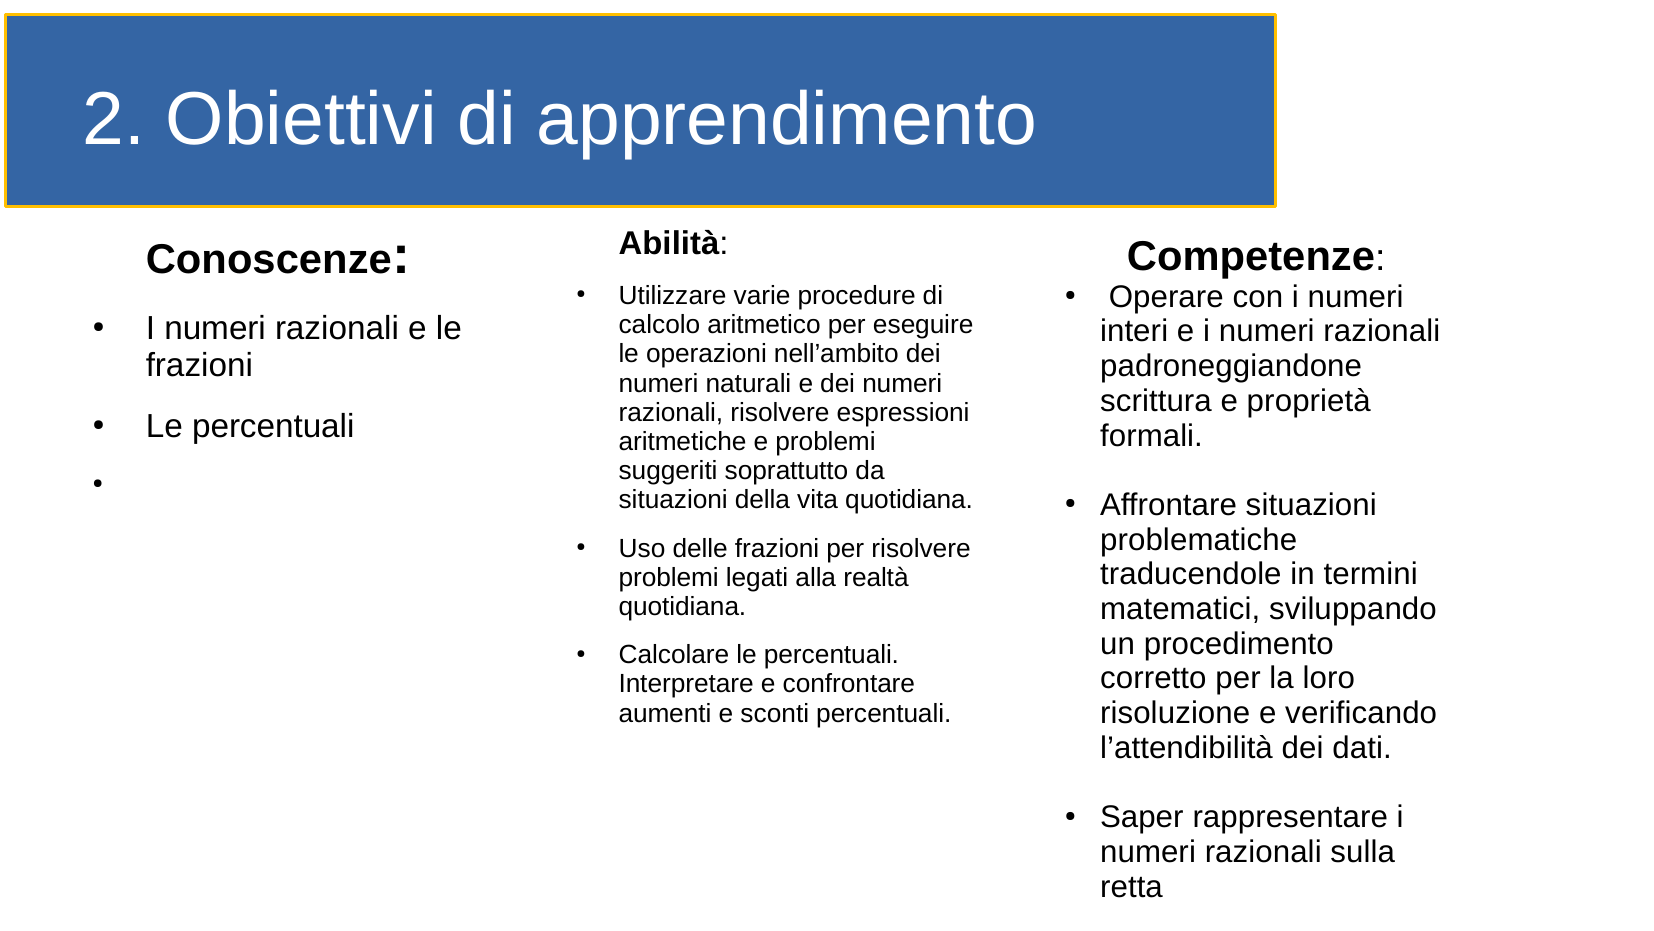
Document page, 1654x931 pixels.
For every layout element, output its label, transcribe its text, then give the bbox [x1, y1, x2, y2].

title 2. Obiettivi di apprendimento [82, 44, 1235, 192]
text_box Competenze: Operare con i numeri interi e i numeri razionali padroneggiandone scrittura e proprietà formali. Affrontare situazioni problematiche traducendole in termini matematici, sviluppando un procedimento corretto per la loro risoluzione e verificando l’attendibilità dei dati. Saper rappresentare i numeri razionali sulla retta [1050, 225, 1463, 912]
list Abilità: Utilizzare varie procedure di calcolo aritmetico per eseguire le operazioni nell’ambito dei numeri naturali e dei numeri razionali, risolvere espressioni aritmetiche e problemi suggeriti soprattutto da situazioni della vita quotidiana. Uso delle frazioni per risolvere problemi legati alla realtà quotidiana. Calcolare le percentuali. Interpretare e confrontare aumenti e sconti percentuali. [562, 225, 976, 751]
list Conoscenze: I numeri razionali e le frazioni Le percentuali [75, 225, 488, 638]
